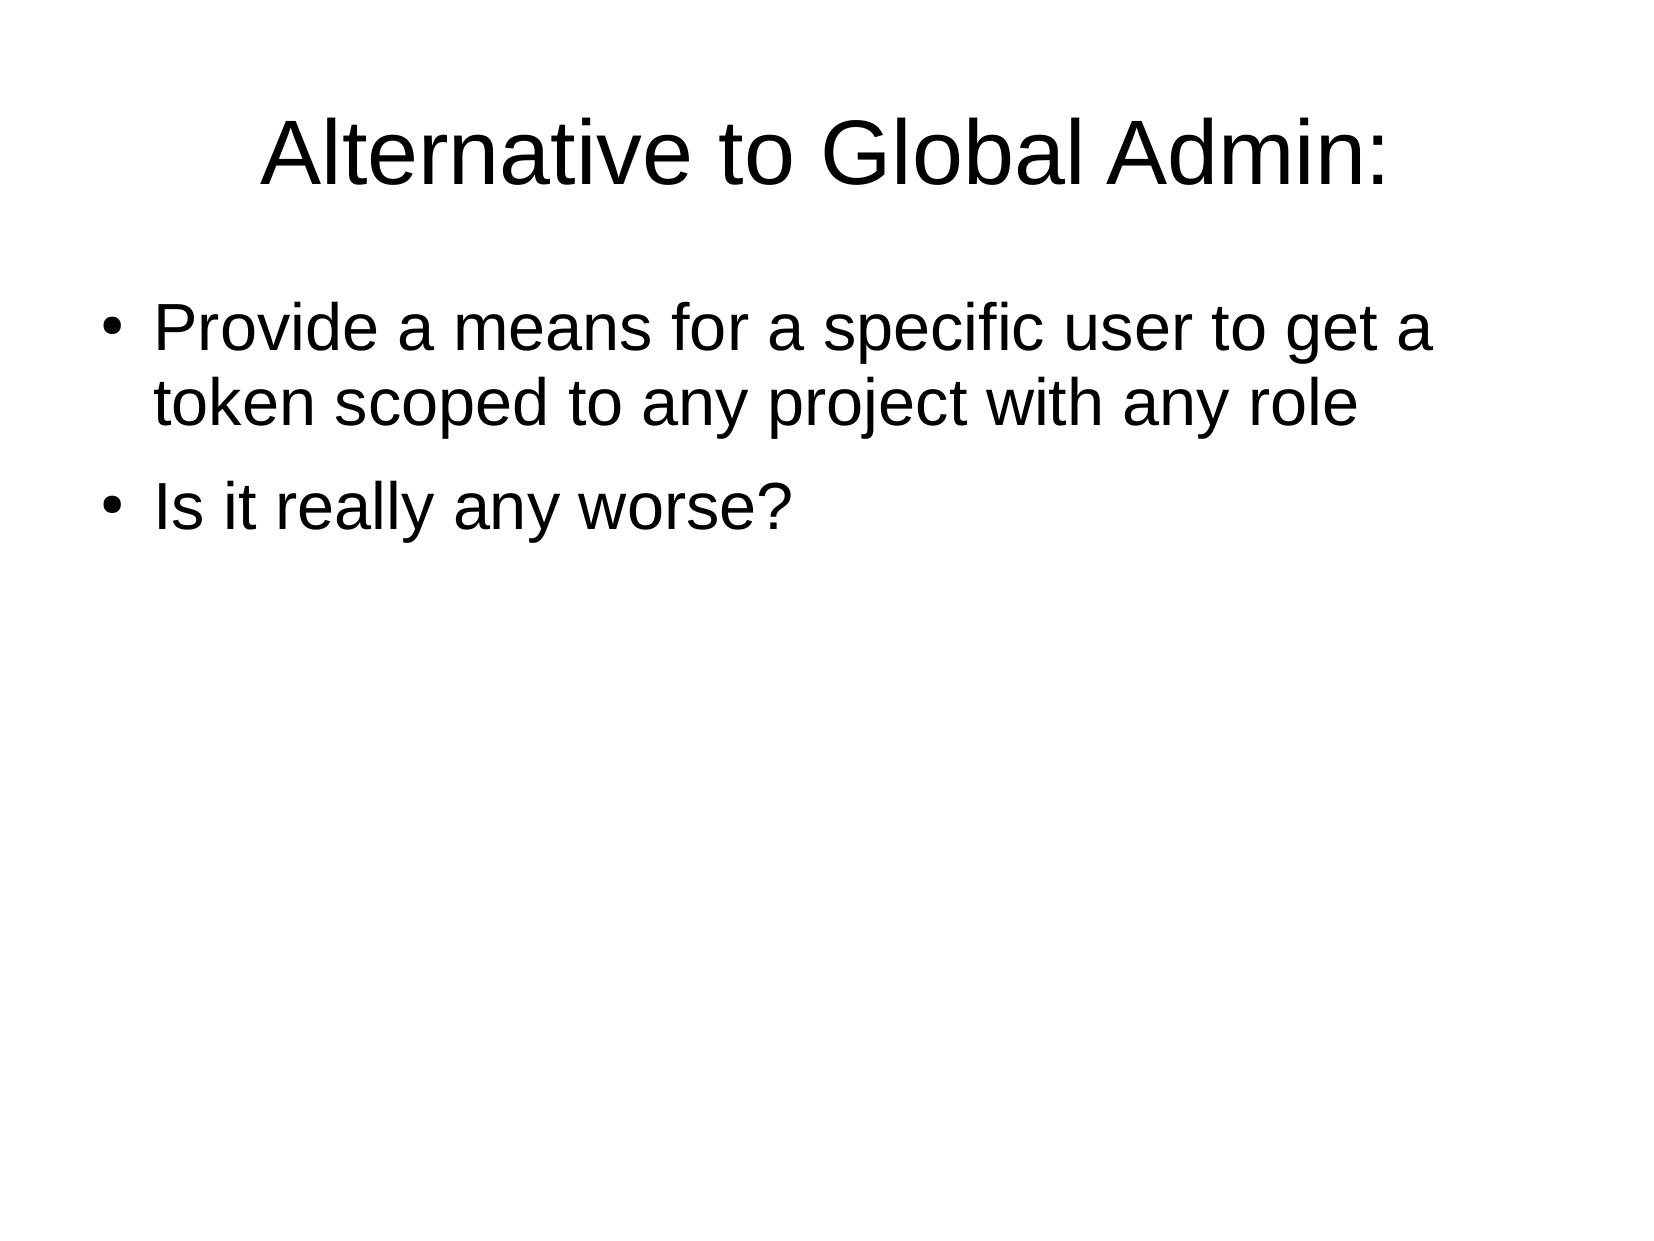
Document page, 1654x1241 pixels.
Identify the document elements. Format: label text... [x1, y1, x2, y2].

list Provide a means for a specific user to get a token scoped to any project with any role Is it really any worse? [82, 290, 1571, 1010]
title Alternative to Global Admin: [82, 49, 1571, 257]
